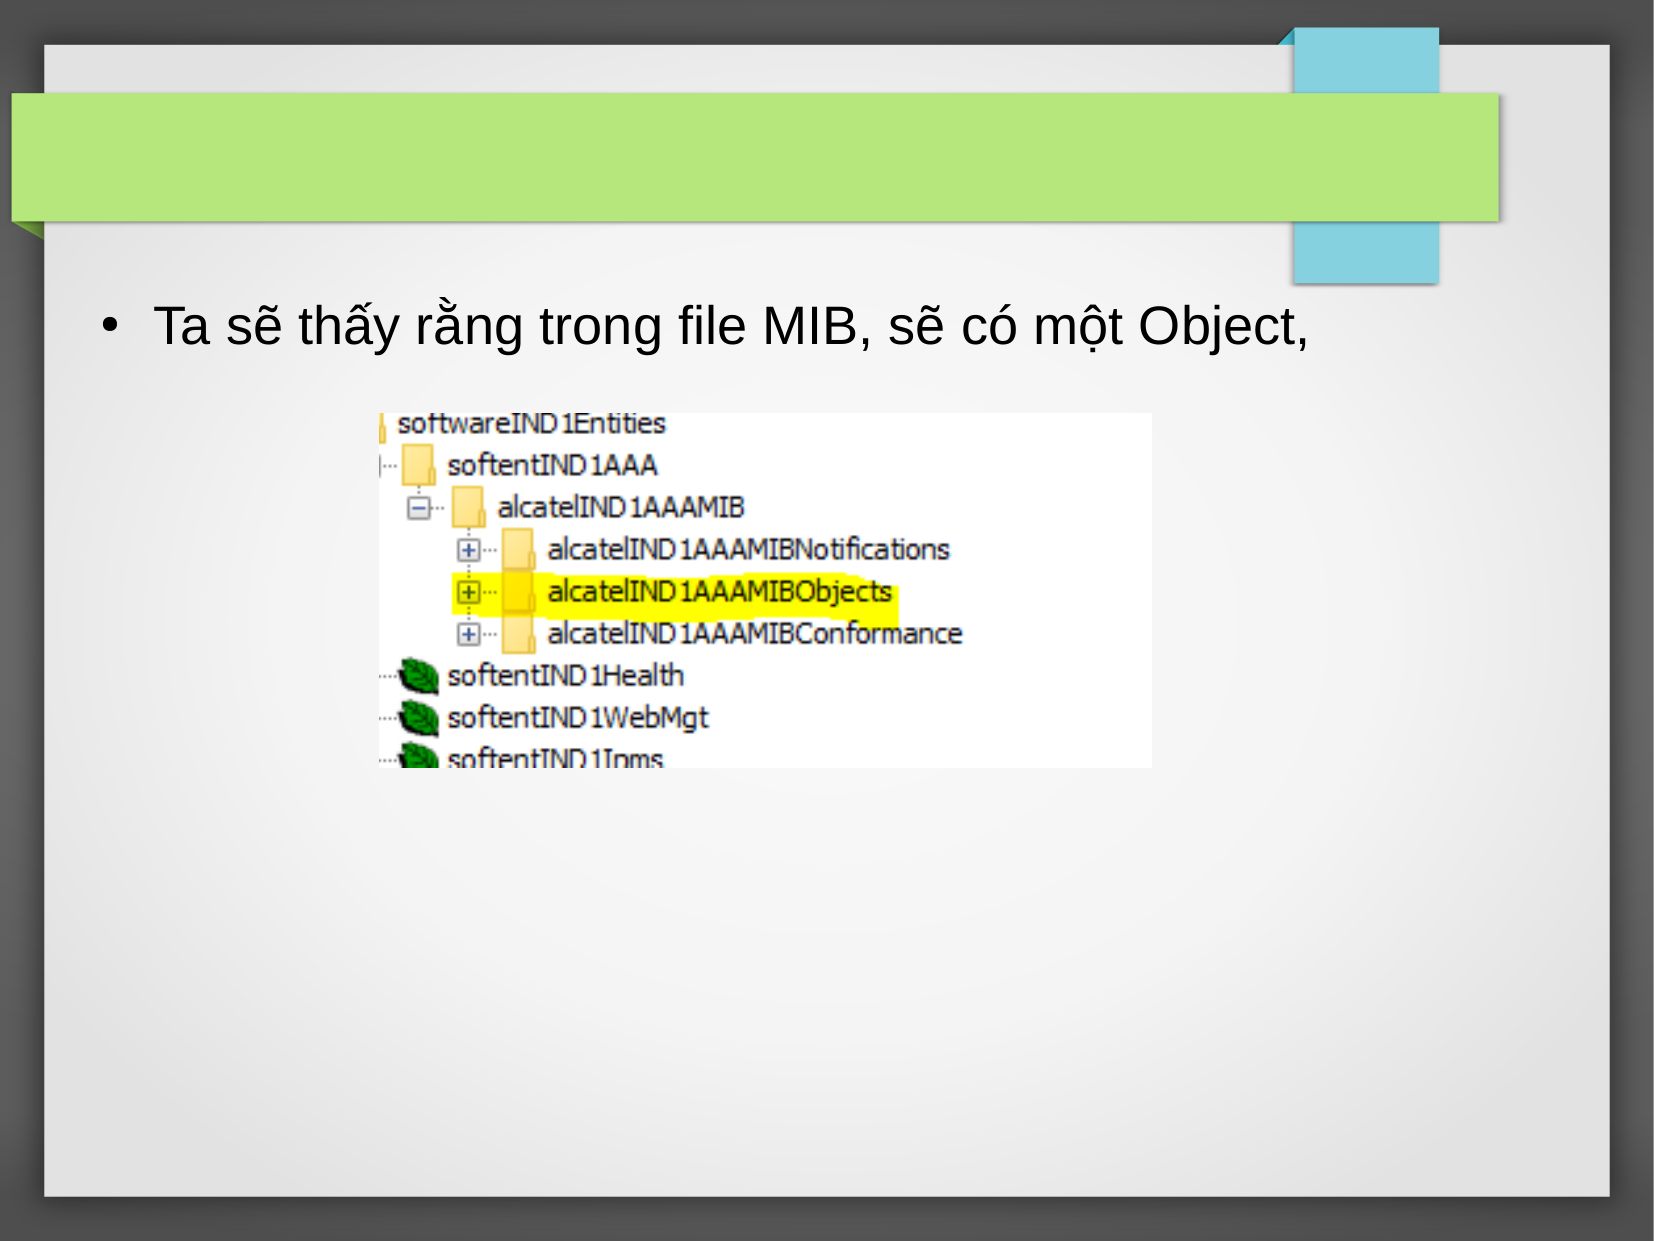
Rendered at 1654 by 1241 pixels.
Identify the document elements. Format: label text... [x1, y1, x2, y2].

list Ta sẽ thấy rằng trong file MIB, sẽ có một Object, [82, 295, 1571, 1015]
picture [0, 0, 1654, 1241]
